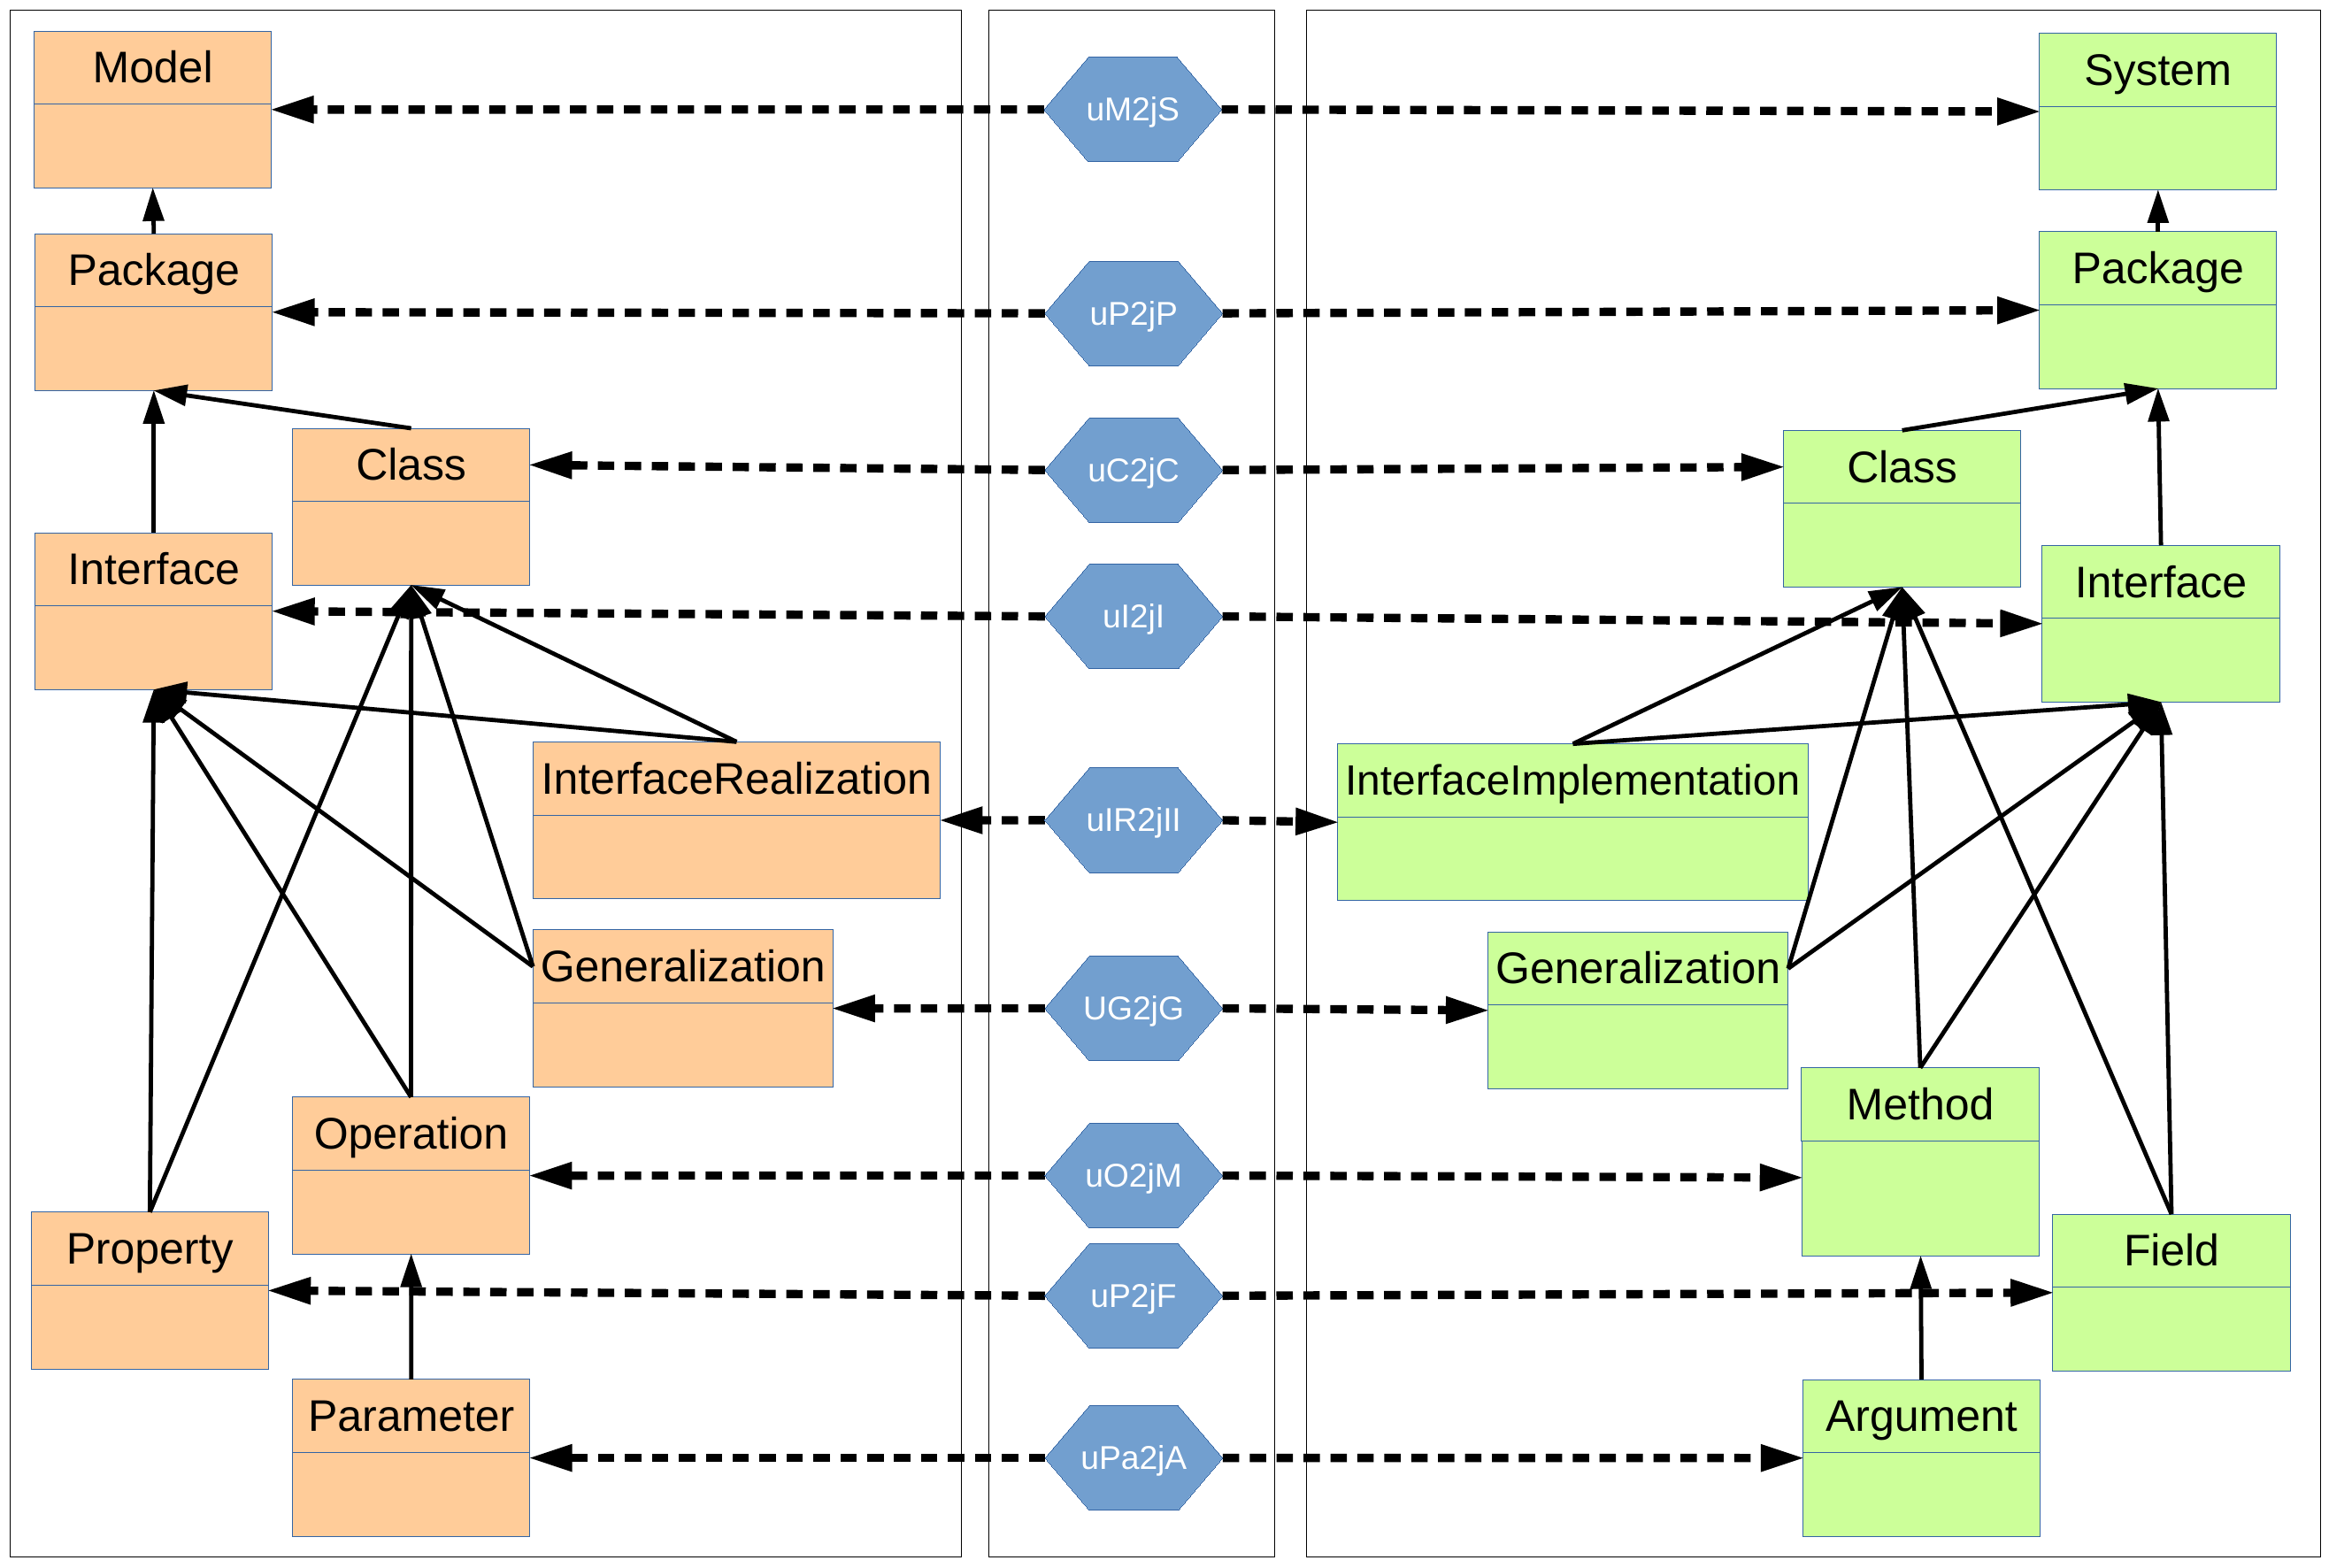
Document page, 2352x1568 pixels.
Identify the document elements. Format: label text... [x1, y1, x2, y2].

text_box [2039, 107, 2277, 190]
text_box UG2jG [1045, 956, 1222, 1061]
text_box [1337, 818, 1809, 901]
text_box [31, 1286, 269, 1370]
text_box [2039, 305, 2277, 389]
text_box [292, 1453, 530, 1537]
text_box [292, 502, 530, 586]
text_box [988, 10, 1275, 1557]
text_box InterfaceImplementation [1337, 743, 1809, 818]
text_box Property [31, 1211, 269, 1286]
text_box [34, 104, 272, 188]
text_box uO2jM [1044, 1123, 1222, 1228]
text_box [1783, 503, 2021, 588]
text_box Interface [2041, 545, 2280, 619]
text_box [1306, 10, 2321, 1557]
text_box Generalization [1487, 932, 1788, 1005]
text_box [35, 307, 273, 391]
text_box [2052, 1287, 2291, 1372]
text_box Class [292, 428, 530, 502]
text_box [1802, 1141, 2040, 1257]
text_box Generalization [533, 929, 834, 1003]
text_box [533, 816, 941, 899]
text_box InterfaceRealization [533, 742, 941, 816]
text_box uC2jC [1045, 418, 1222, 523]
text_box Class [1783, 430, 2021, 503]
text_box Argument [1802, 1380, 2041, 1453]
text_box System [2039, 33, 2277, 107]
text_box uP2jF [1044, 1243, 1222, 1349]
text_box uIR2jII [1044, 767, 1222, 873]
text_box Interface [35, 533, 273, 606]
text_box Field [2052, 1214, 2291, 1287]
text_box uPa2jA [1045, 1405, 1222, 1510]
text_box uM2jS [1044, 57, 1221, 162]
text_box [35, 606, 273, 690]
text_box uP2jP [1045, 261, 1222, 366]
text_box [2041, 619, 2280, 703]
text_box [1802, 1453, 2041, 1537]
text_box Model [34, 31, 272, 104]
text_box Parameter [292, 1379, 530, 1453]
text_box [292, 1171, 530, 1255]
text_box Package [2039, 231, 2277, 305]
text_box uI2jI [1045, 564, 1222, 669]
text_box Package [35, 234, 273, 307]
text_box Operation [292, 1096, 530, 1171]
text_box [1487, 1005, 1788, 1089]
text_box Method [1801, 1067, 2040, 1141]
text_box [533, 1003, 834, 1088]
text_box [10, 10, 962, 1557]
